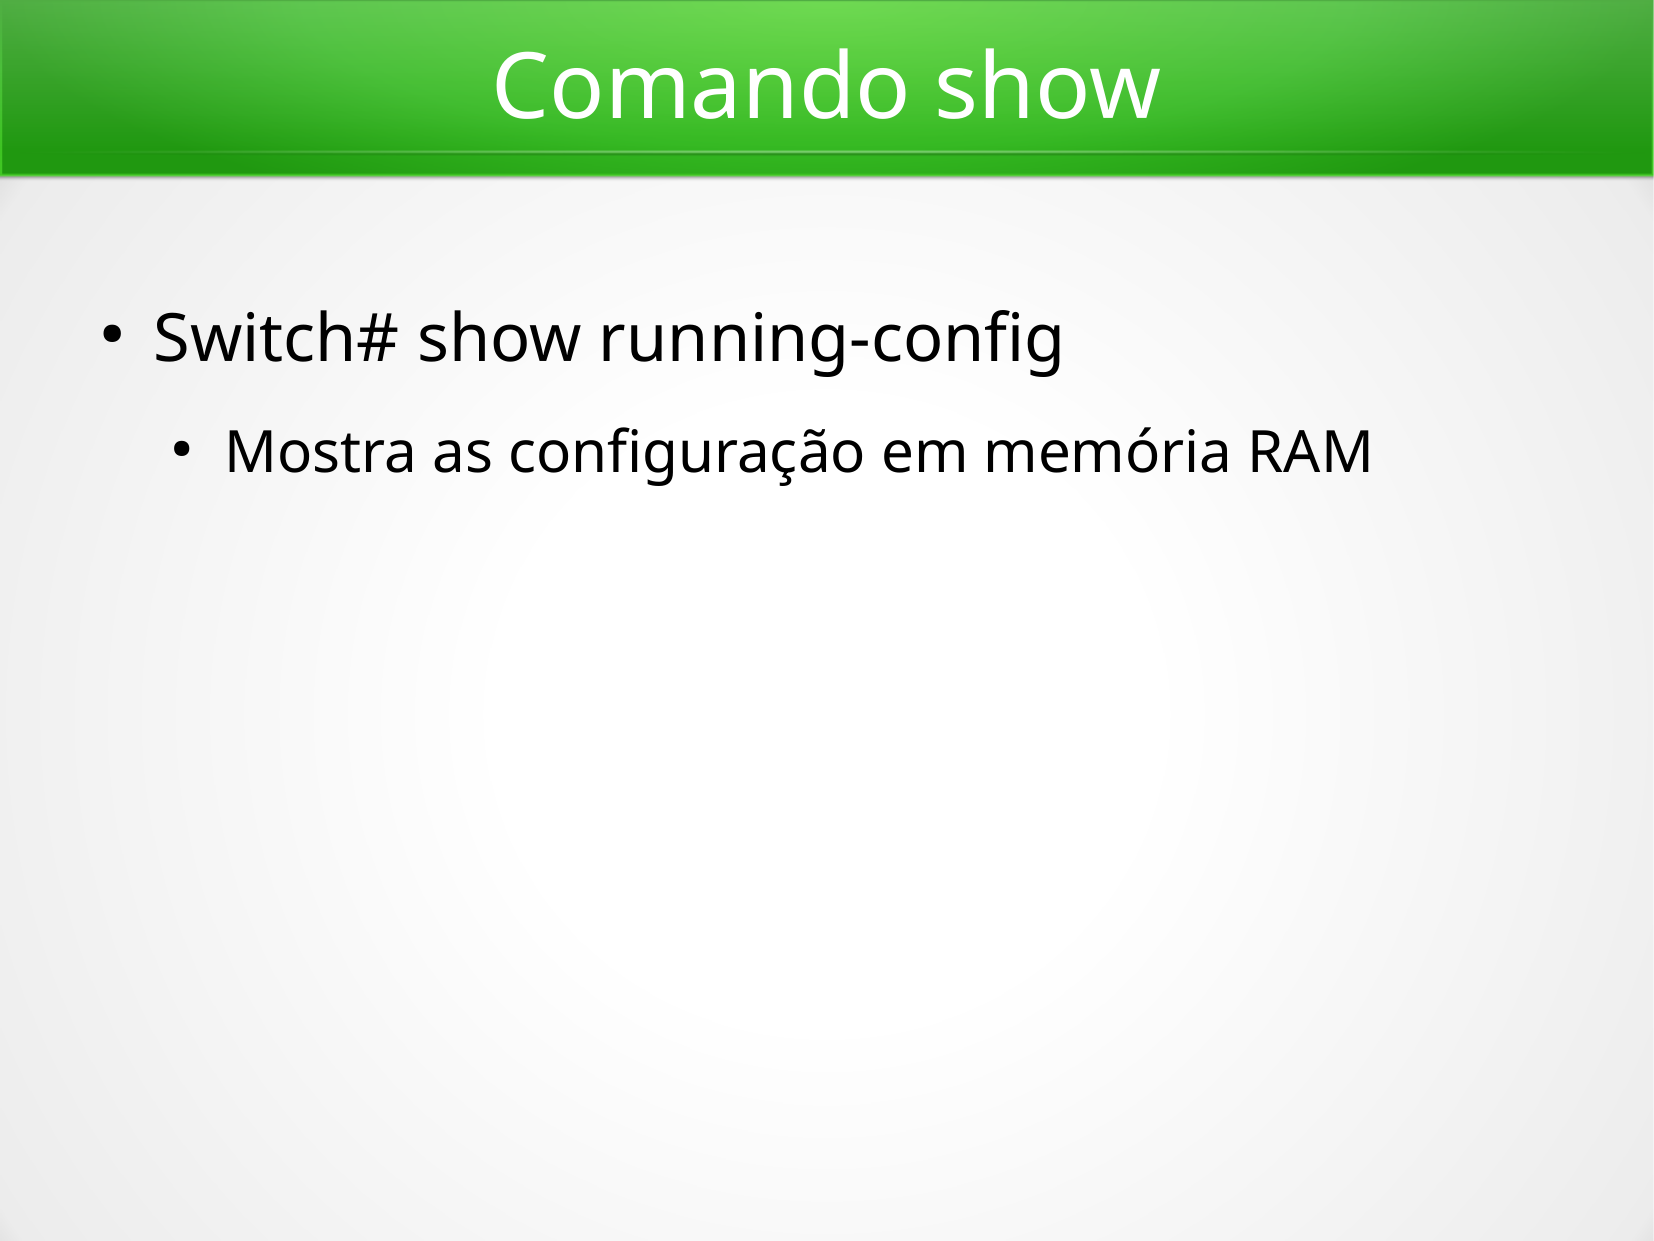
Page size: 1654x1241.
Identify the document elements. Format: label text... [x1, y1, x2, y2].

title Comando show [82, 11, 1571, 154]
picture [0, 0, 1654, 1241]
list Switch# show running-config Mostra as configuração em memória RAM [82, 290, 1571, 1010]
